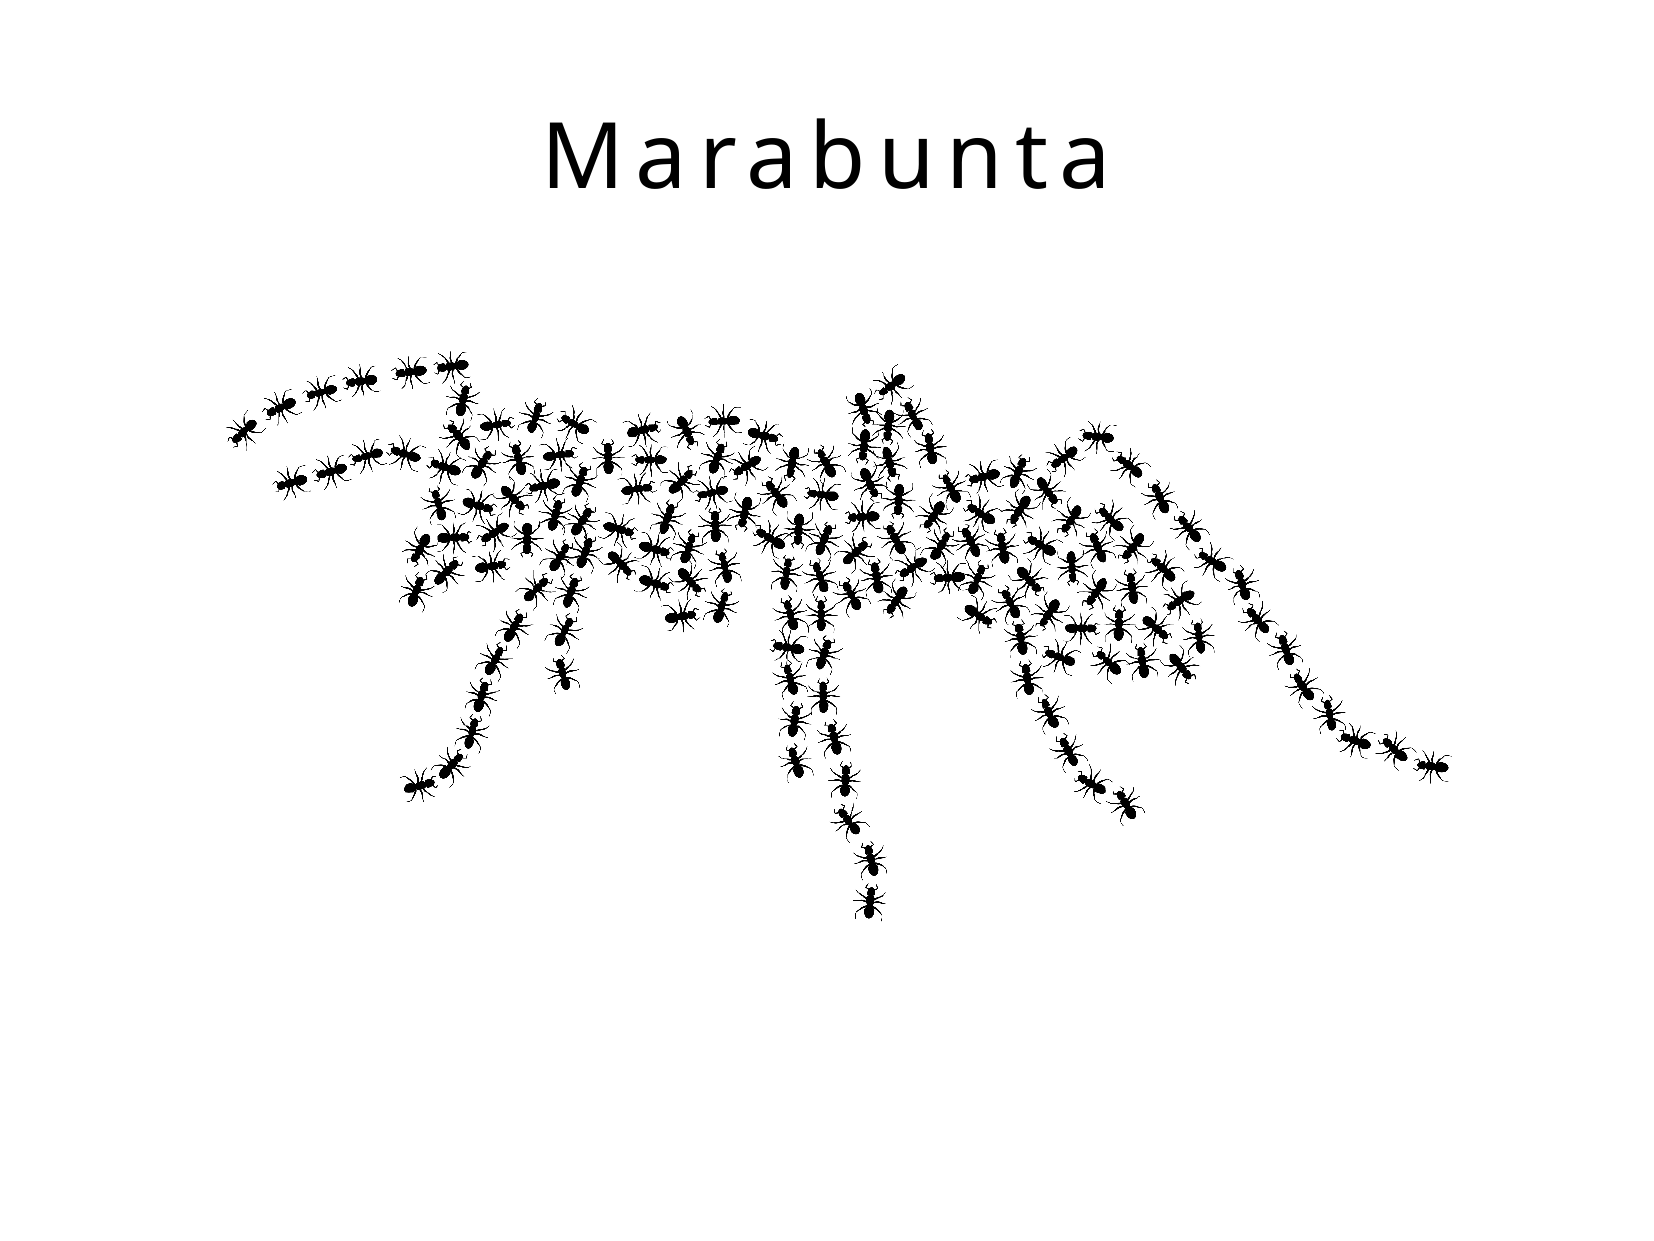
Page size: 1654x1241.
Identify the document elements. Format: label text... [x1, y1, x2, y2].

title Marabunta [82, 49, 1571, 257]
picture [215, 324, 1456, 926]
